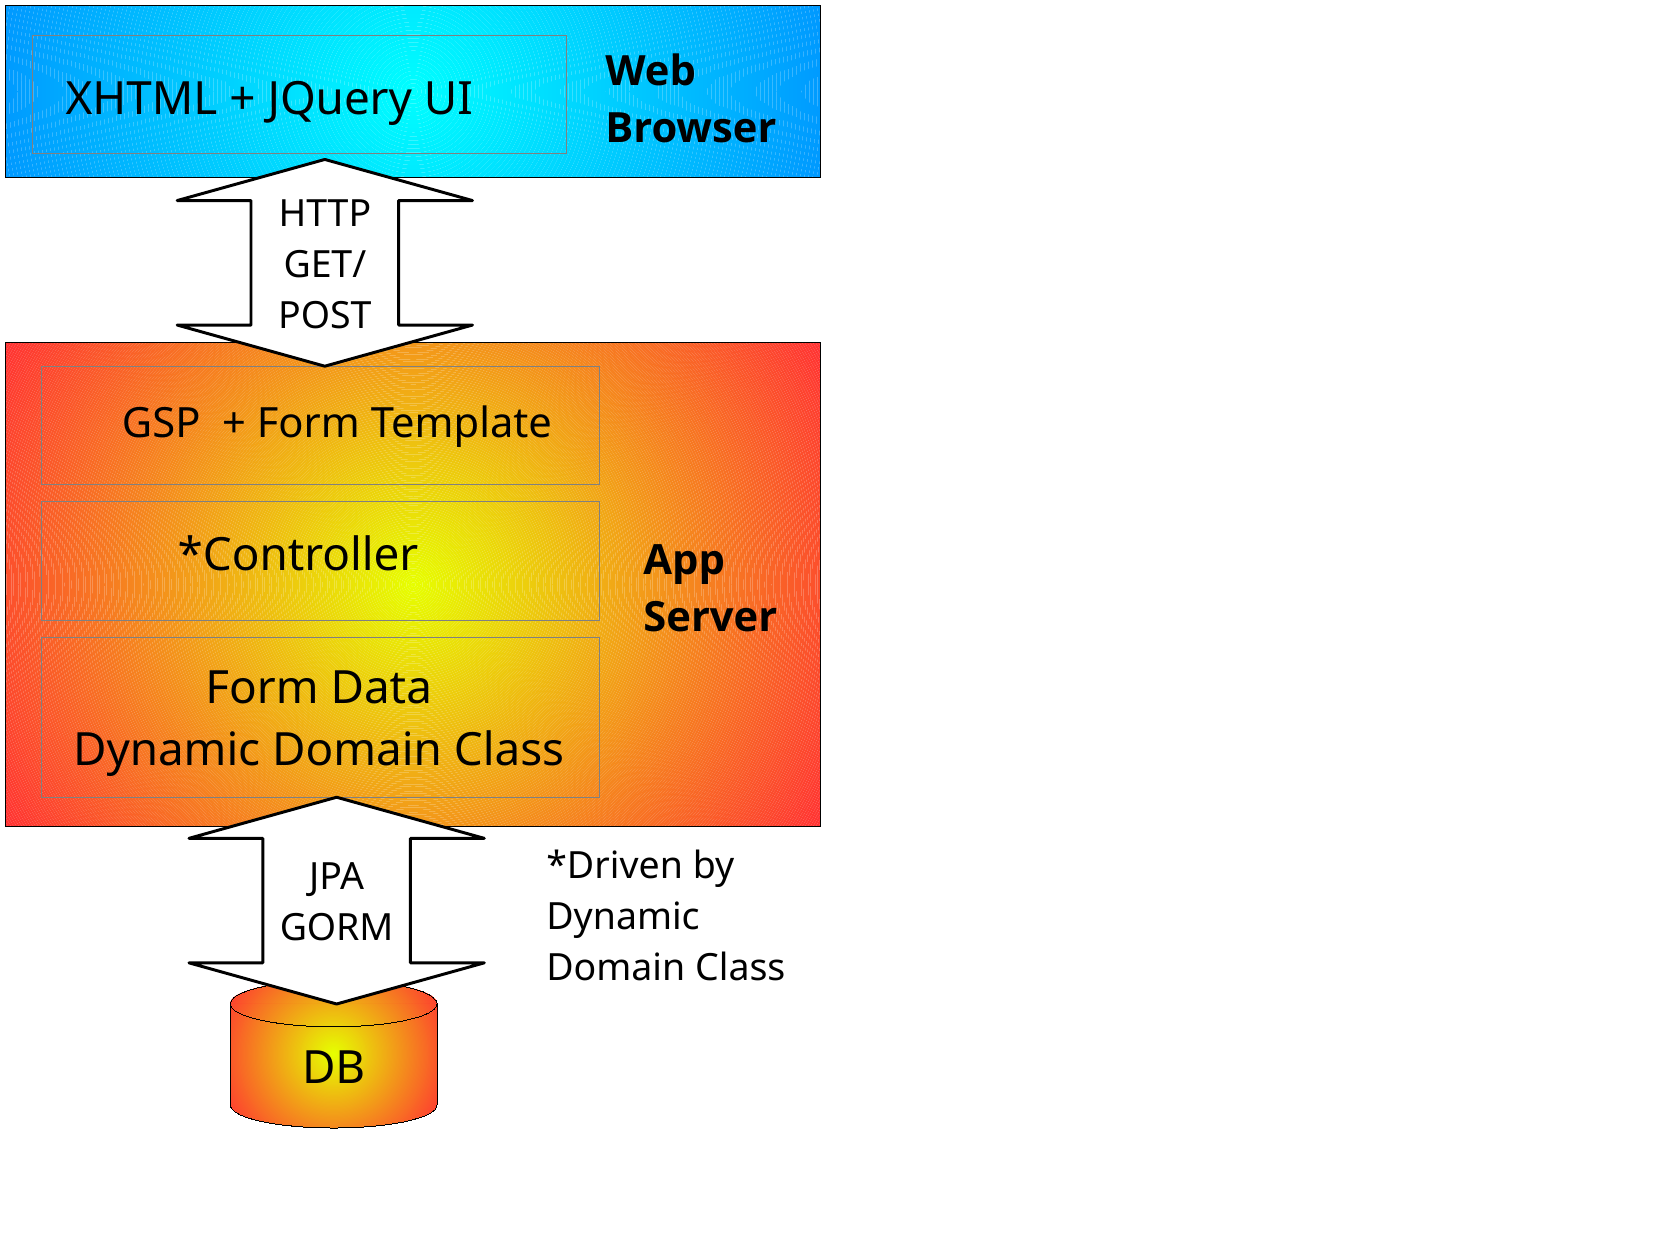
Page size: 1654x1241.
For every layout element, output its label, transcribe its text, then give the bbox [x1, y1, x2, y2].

text_box *Controller [106, 515, 434, 591]
text_box [42, 367, 599, 484]
text_box Web Browser [590, 23, 827, 172]
text_box [5, 342, 821, 827]
text_box [33, 36, 566, 153]
text_box [5, 342, 320, 386]
text_box [42, 785, 599, 797]
text_box HTTP GET/ POST [177, 159, 473, 367]
text_box DB [230, 985, 438, 1129]
text_box XHTML + JQuery UI [50, 59, 590, 135]
text_box JPA GORM [188, 797, 485, 1004]
text_box *Driven by Dynamic Domain Class [531, 826, 827, 1004]
text_box App Server [628, 524, 934, 650]
text_box [5, 5, 821, 178]
text_box GSP + Form Template [0, 386, 567, 457]
text_box Form Data Dynamic Domain Class [29, 648, 621, 785]
text_box [42, 638, 599, 648]
